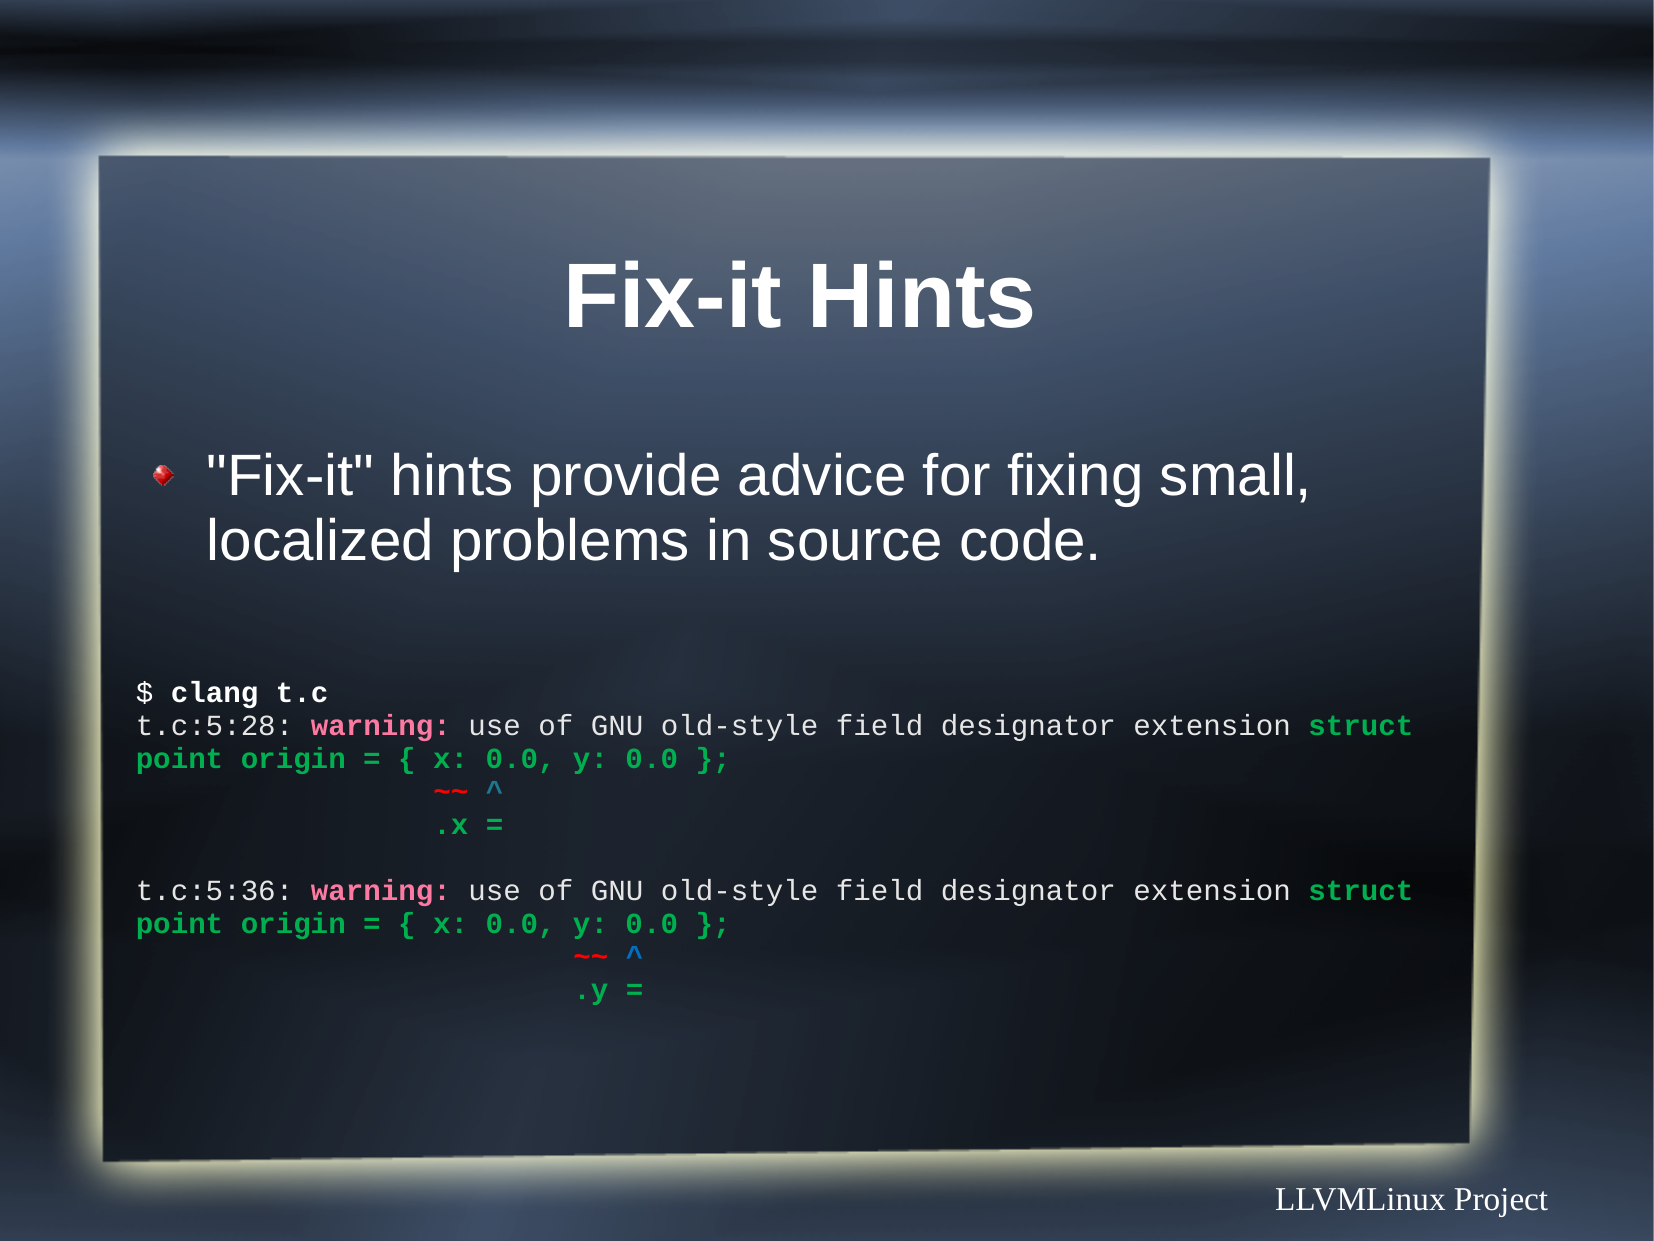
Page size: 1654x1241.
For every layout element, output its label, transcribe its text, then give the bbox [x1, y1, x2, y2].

list "Fix-it" hints provide advice for fixing small, localized problems in source code. $ clang t.c t.c:5:28: warning: use of GNU old-style field designator extension struct point origin = { x: 0.0, y: 0.0 }; ~~ ^ .x = t.c:5:36: warning: use of GNU old-style field designator extension struct point origin = { x: 0.0, y: 0.0 }; ~~ ^ .y = [135, 442, 1506, 1152]
picture [0, 0, 1654, 1241]
title Fix-it Hints [124, 177, 1477, 414]
